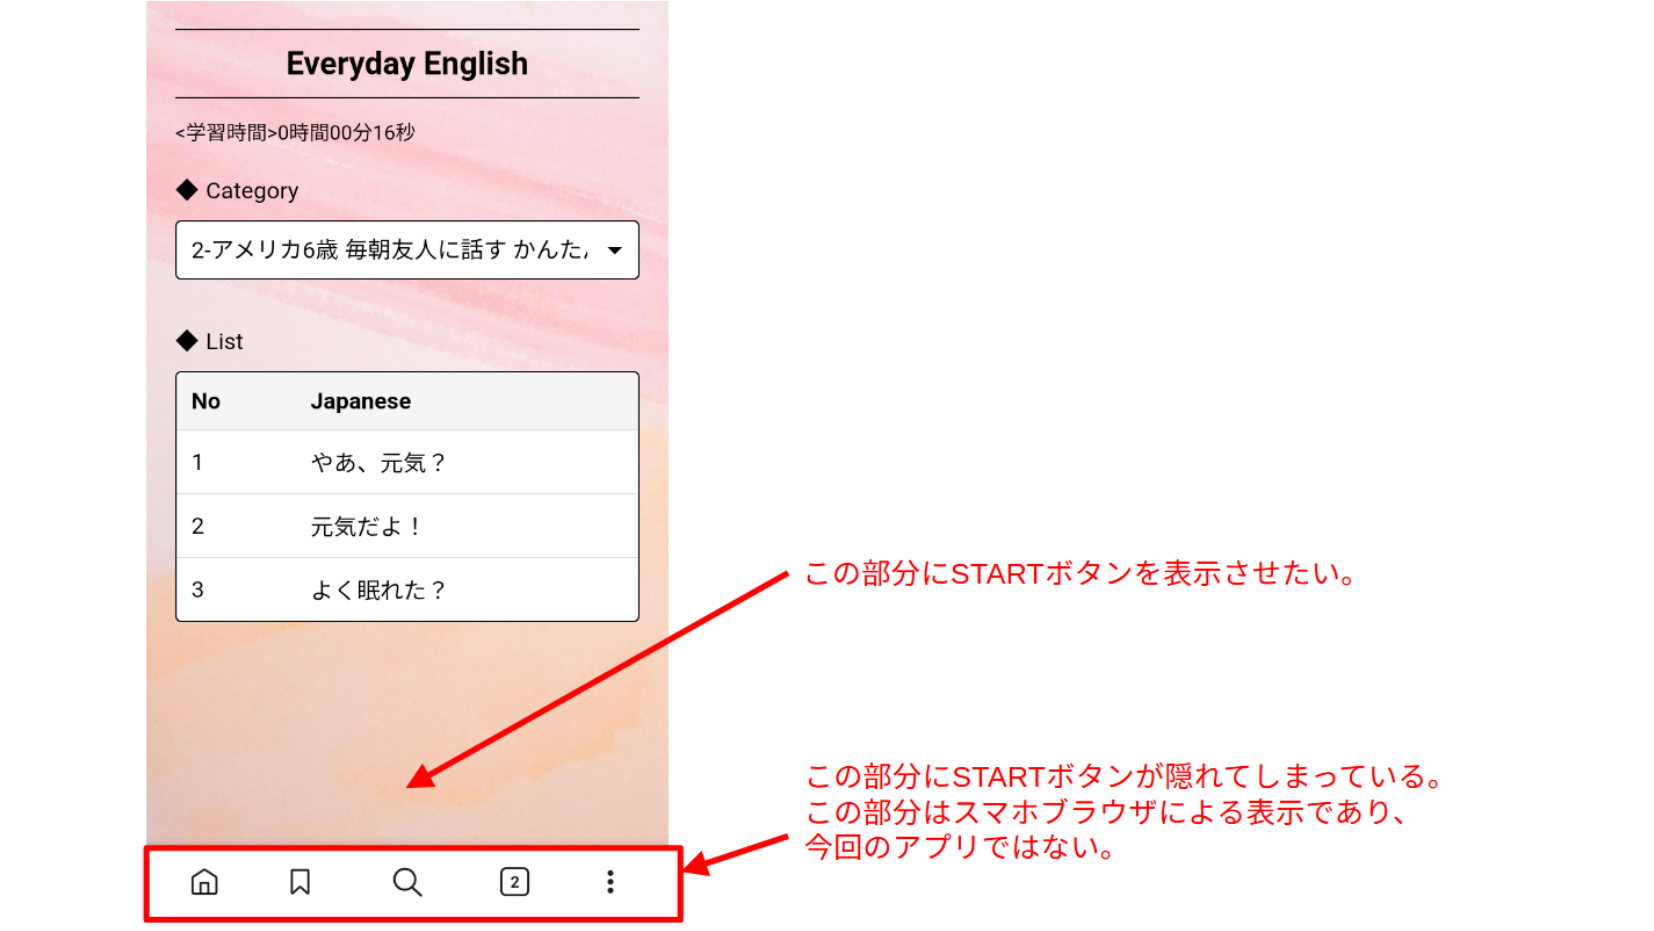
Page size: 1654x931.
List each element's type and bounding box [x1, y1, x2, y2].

picture [129, 1, 1532, 931]
